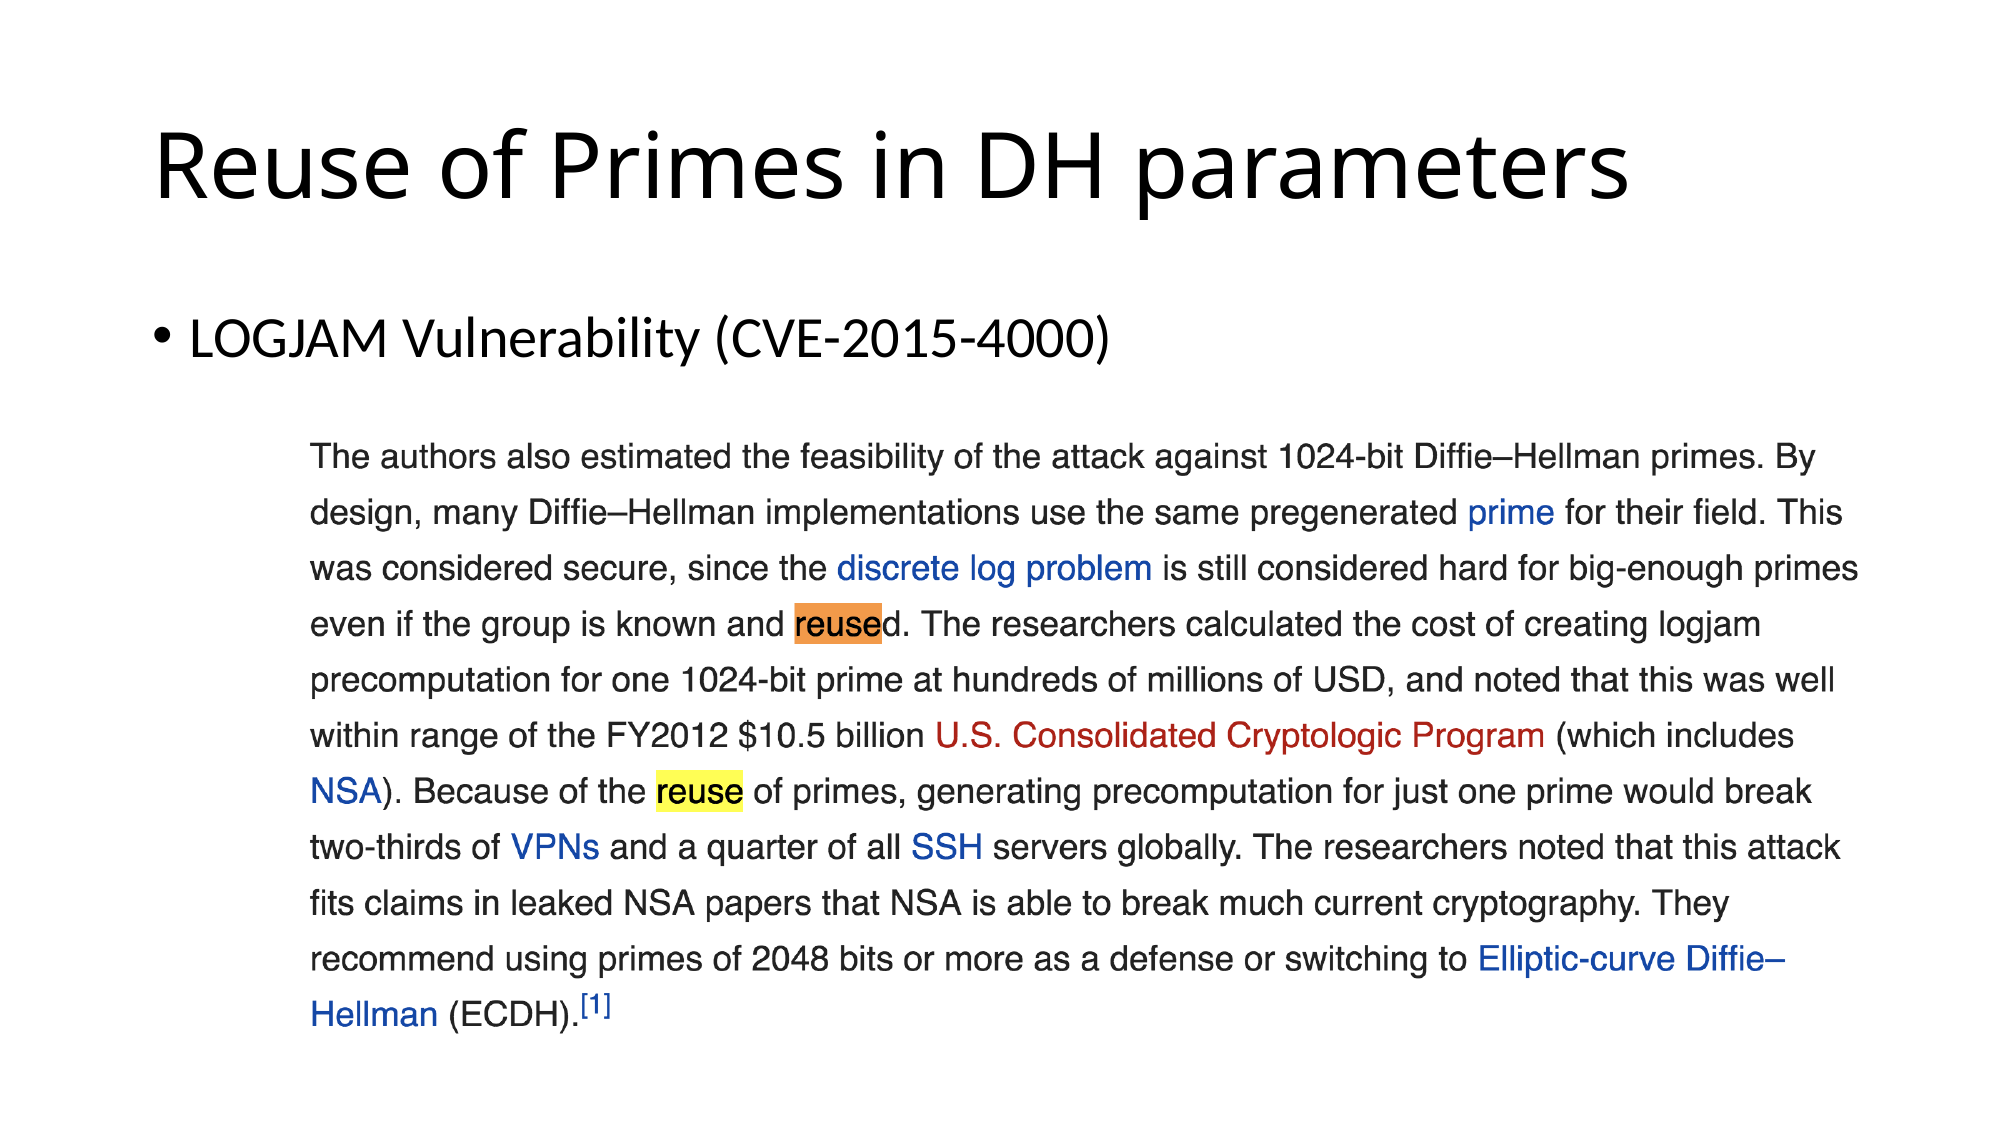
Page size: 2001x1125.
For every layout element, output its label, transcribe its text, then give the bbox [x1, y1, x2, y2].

list LOGJAM Vulnerability (CVE-2015-4000) [137, 299, 1863, 1014]
title Reuse of Primes in DH parameters [137, 59, 1863, 278]
picture [307, 435, 1863, 1036]
